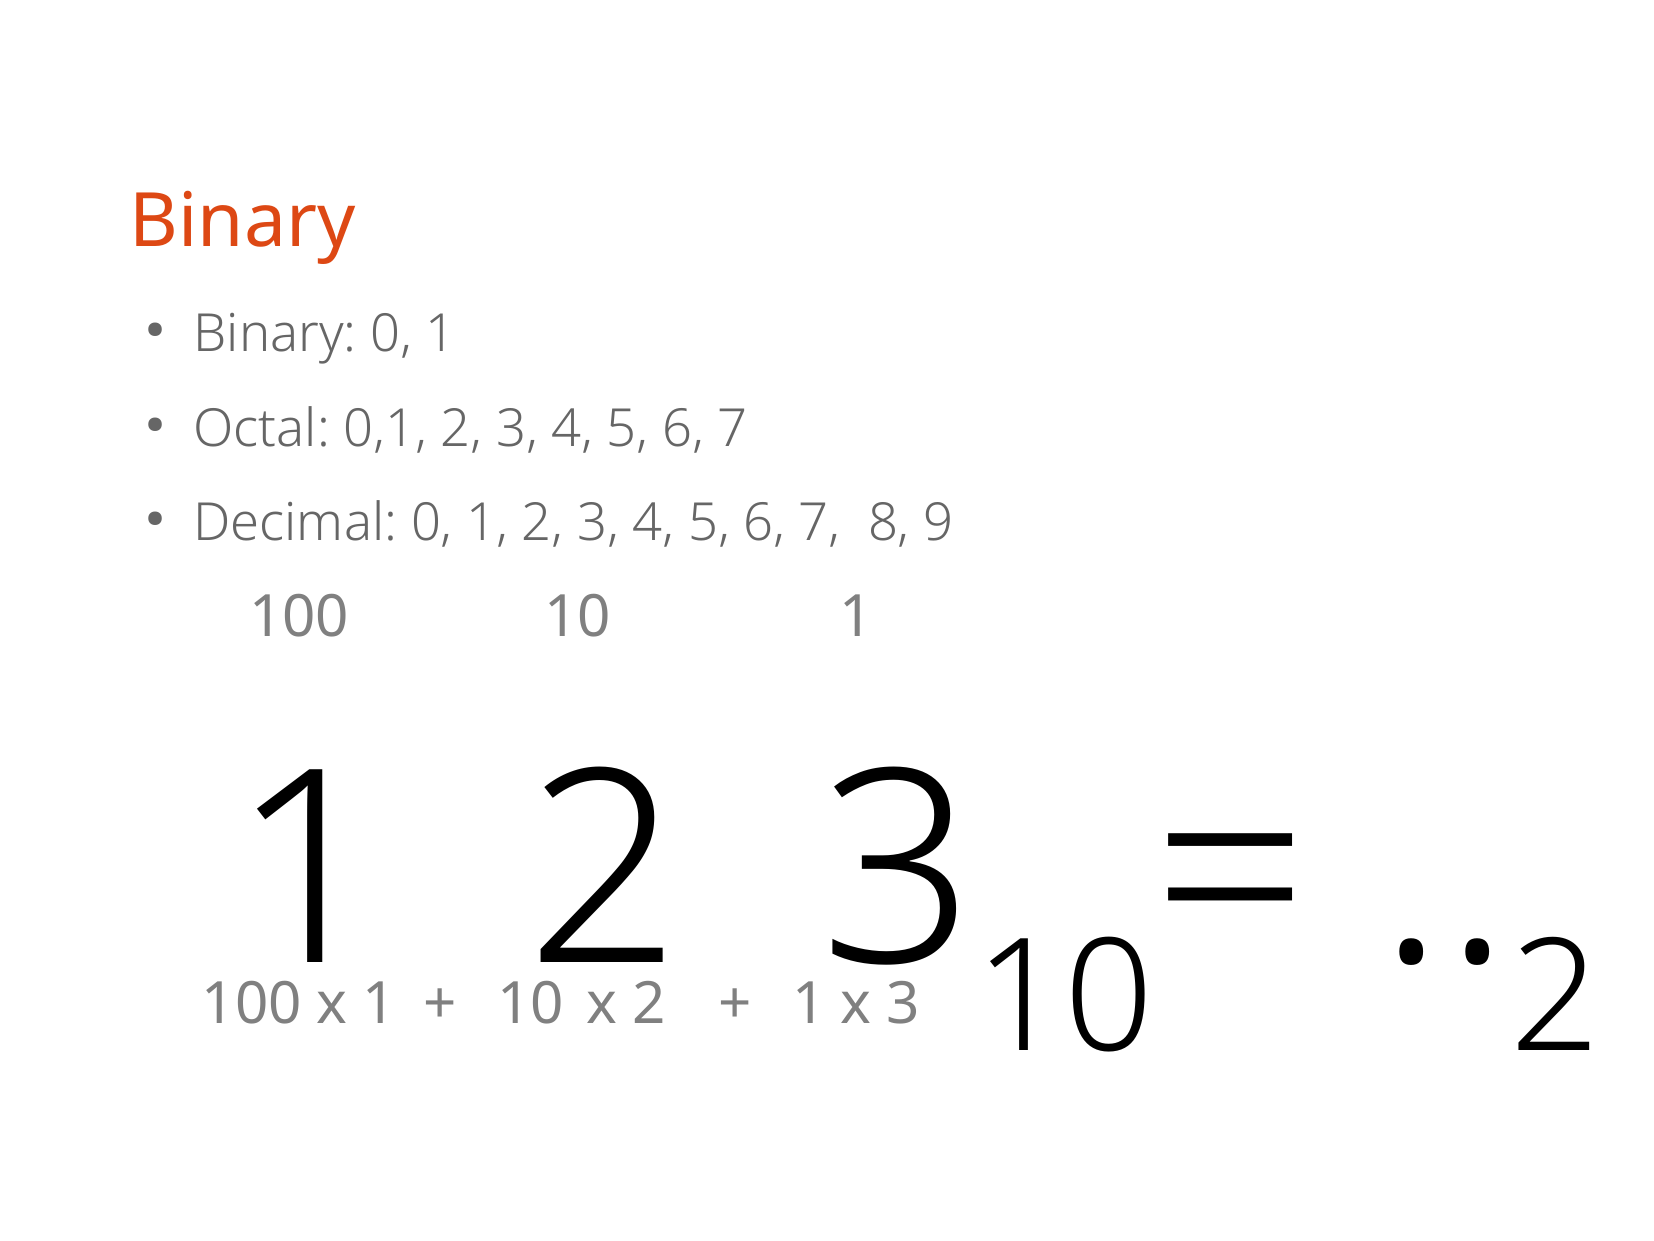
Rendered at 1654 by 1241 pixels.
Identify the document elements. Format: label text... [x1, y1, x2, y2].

text_box 100 10 1 [148, 566, 974, 647]
list Binary: 0, 1 Octal: 0,1, 2, 3, 4, 5, 6, 7 Decimal: 0, 1, 2, 3, 4, 5, 6, 7, 8, 9 1 2 310= ..2 [129, 295, 1606, 1186]
title Binary [129, 153, 1518, 281]
text_box 100 x 1 + 10 x 2 + 1 x 3 [148, 953, 974, 1035]
